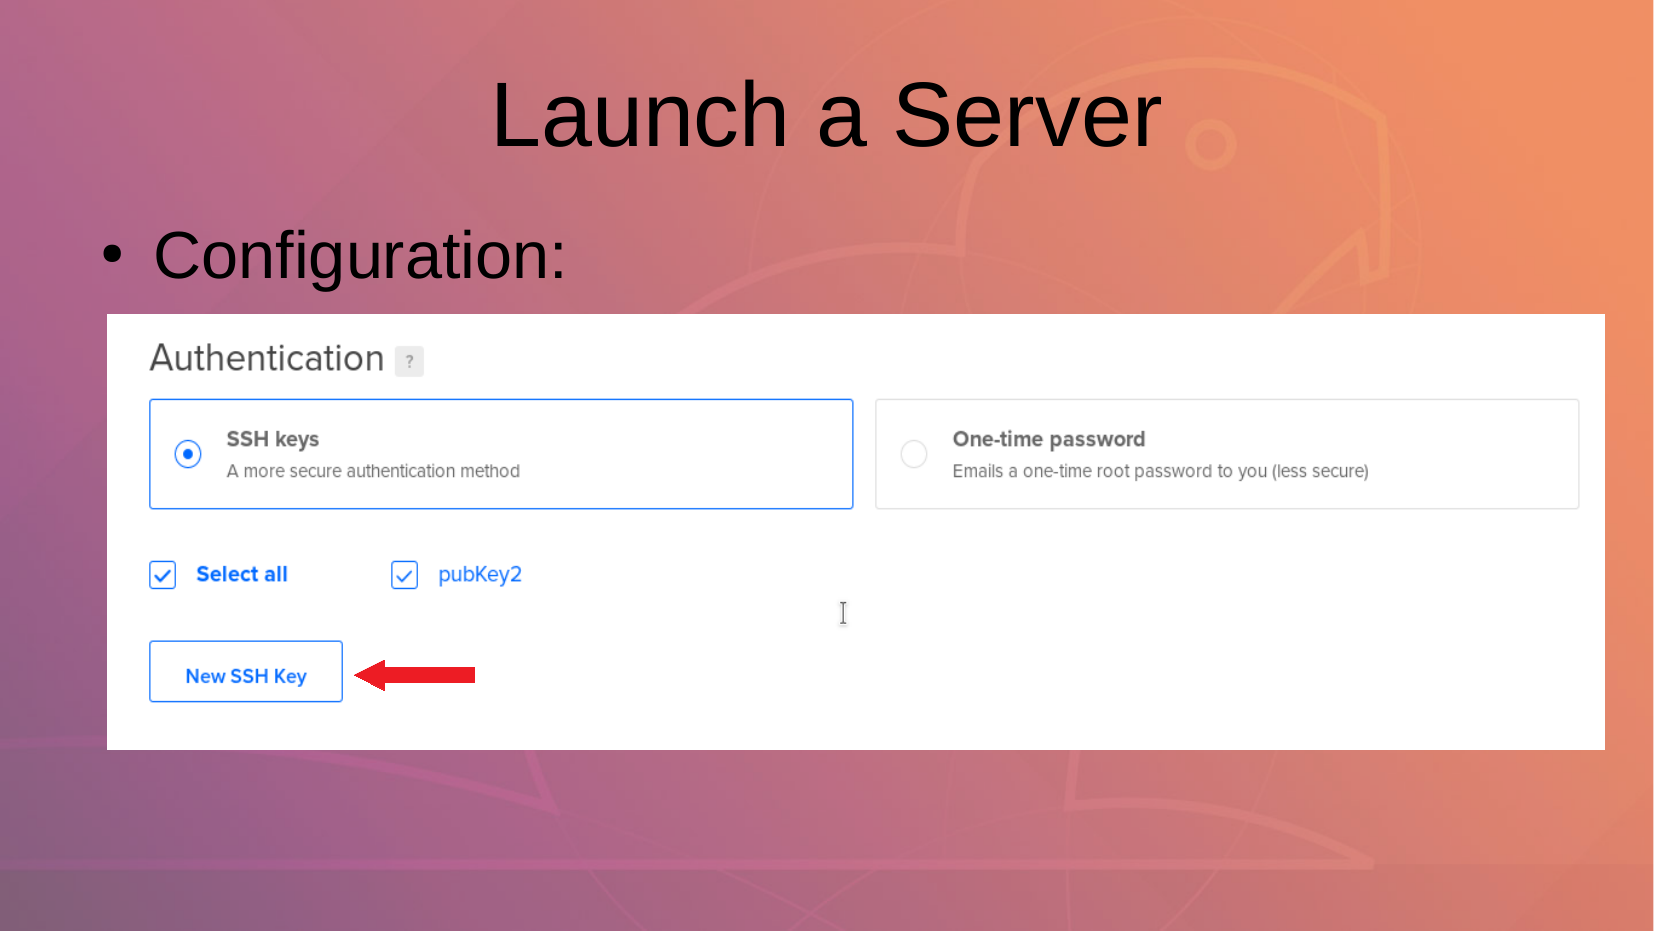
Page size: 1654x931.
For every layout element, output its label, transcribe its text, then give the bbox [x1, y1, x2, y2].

title Launch a Server [82, 37, 1571, 193]
text_box [354, 660, 475, 691]
list Configuration: [82, 217, 1571, 331]
picture [107, 314, 1606, 751]
